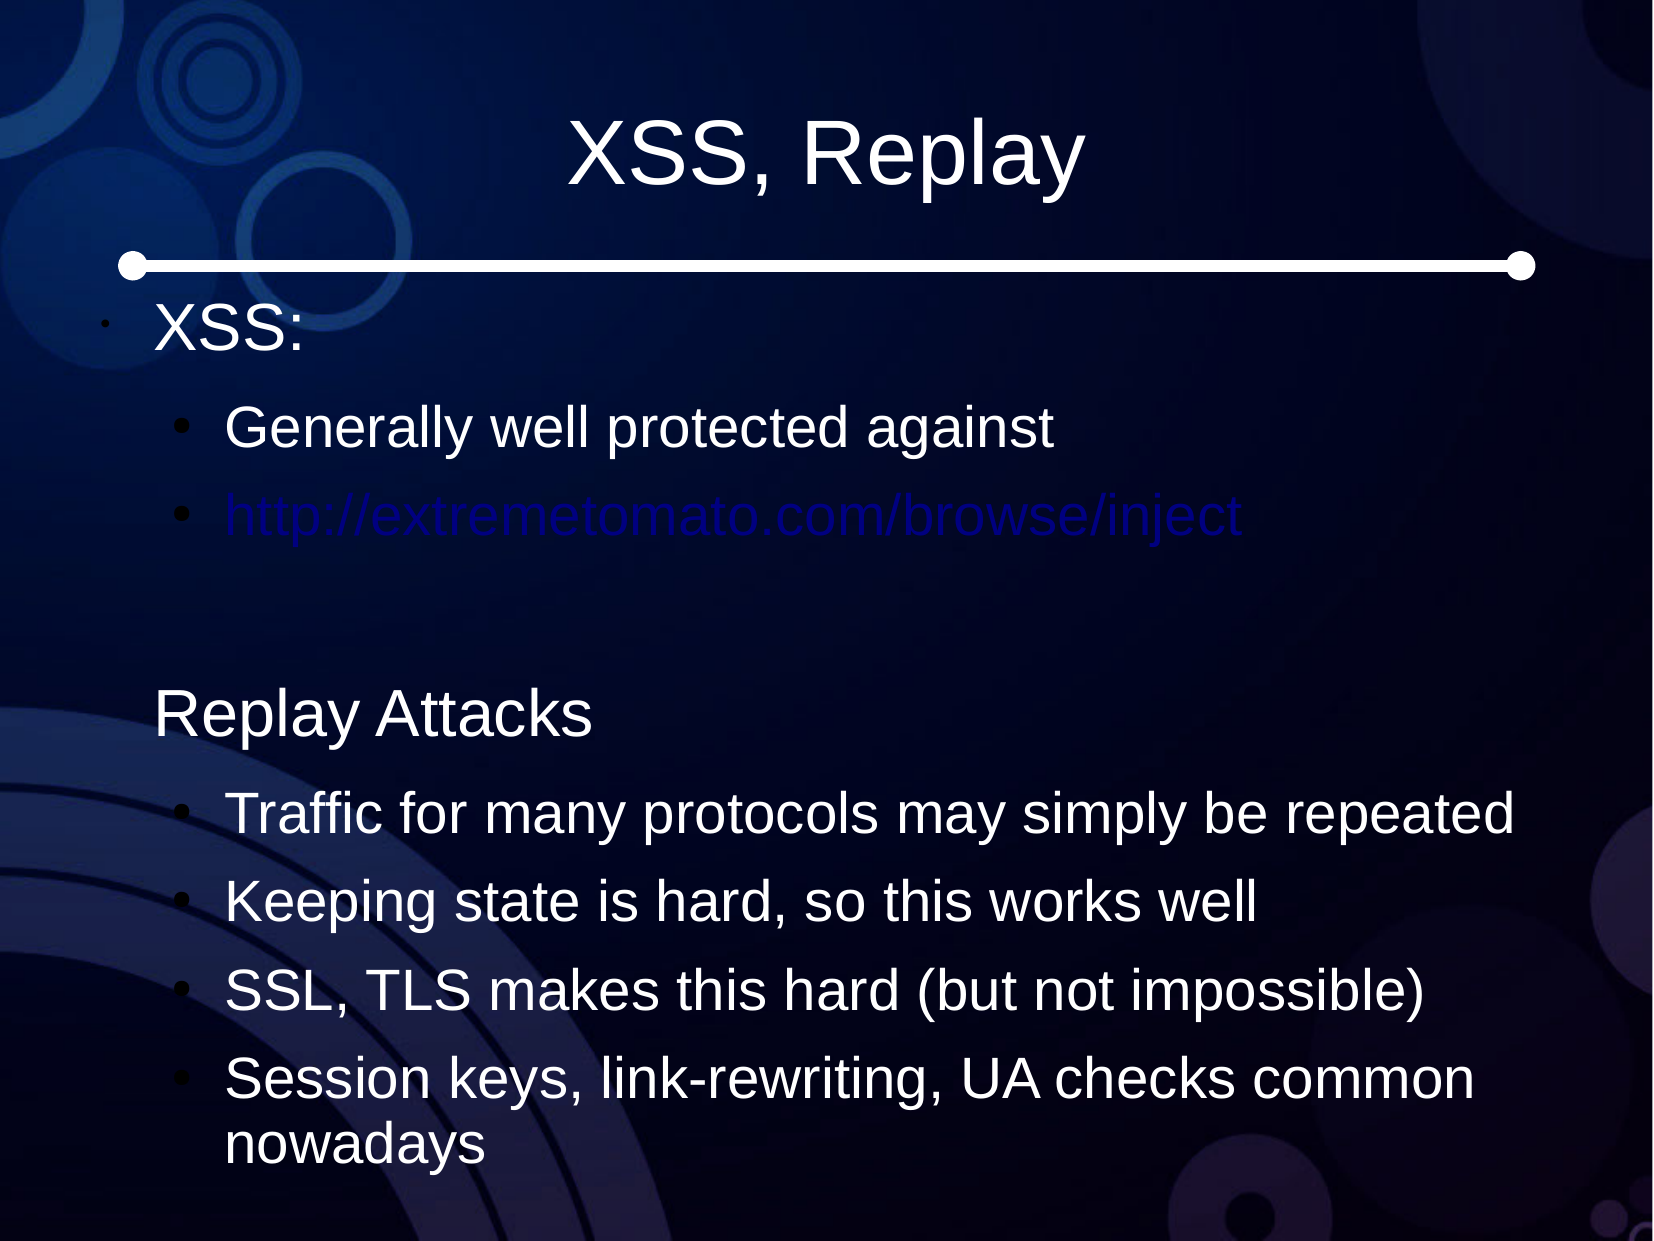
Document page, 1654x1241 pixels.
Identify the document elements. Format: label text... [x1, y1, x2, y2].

title XSS, Replay [82, 56, 1571, 250]
picture [0, 0, 1653, 1241]
list XSS: Generally well protected against http://extremetomato.com/browse/inject Replay Attacks Traffic for many protocols may simply be repeated Keeping state is hard, so this works well SSL, TLS makes this hard (but not impossible) Session keys, link-rewriting, UA checks common nowadays [82, 290, 1571, 1177]
